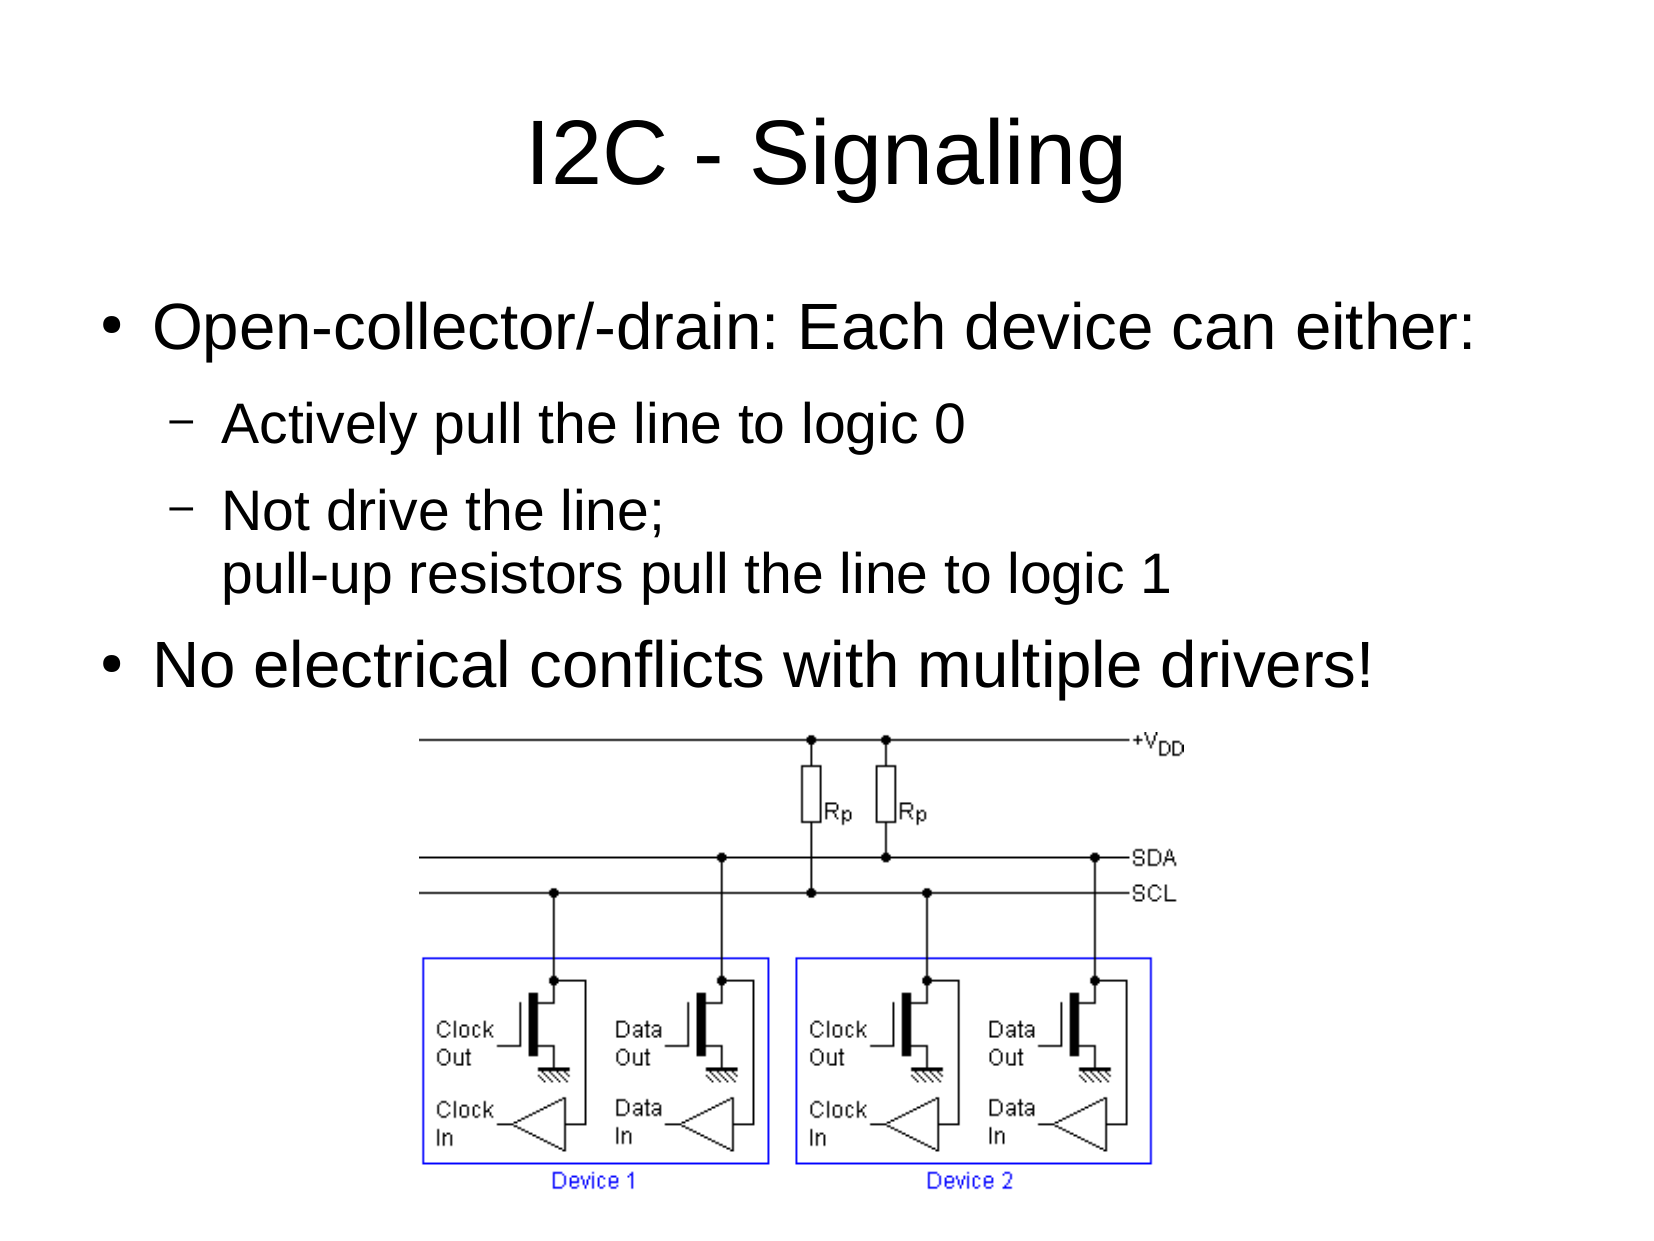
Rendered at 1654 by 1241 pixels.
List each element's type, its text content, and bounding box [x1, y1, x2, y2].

picture [419, 732, 1184, 1191]
title I2C - Signaling [82, 49, 1571, 257]
list Open-collector/-drain: Each device can either: Actively pull the line to logic 0 Not drive the line; pull-up resistors pull the line to logic 1 No electrical conflicts with multiple drivers! [82, 290, 1571, 706]
